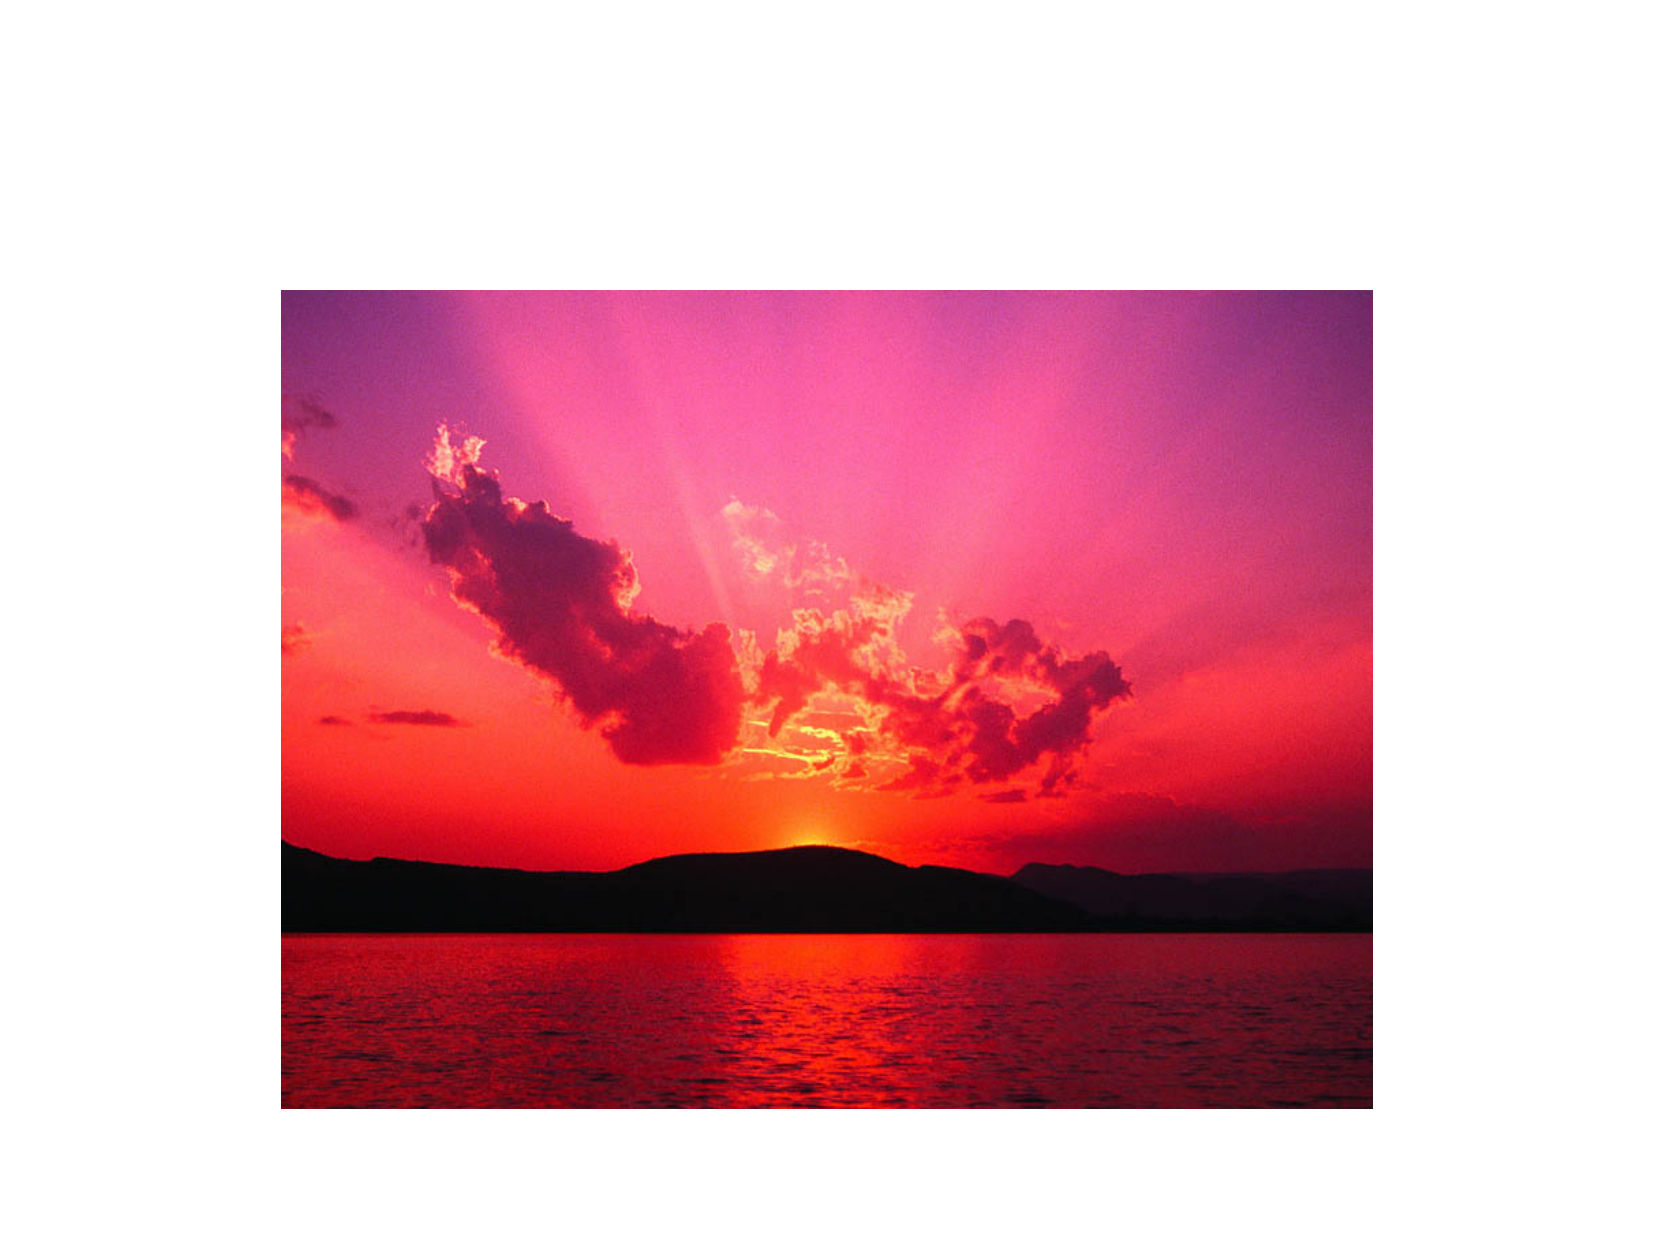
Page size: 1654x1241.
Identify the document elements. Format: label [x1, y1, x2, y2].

picture [281, 290, 1373, 1109]
